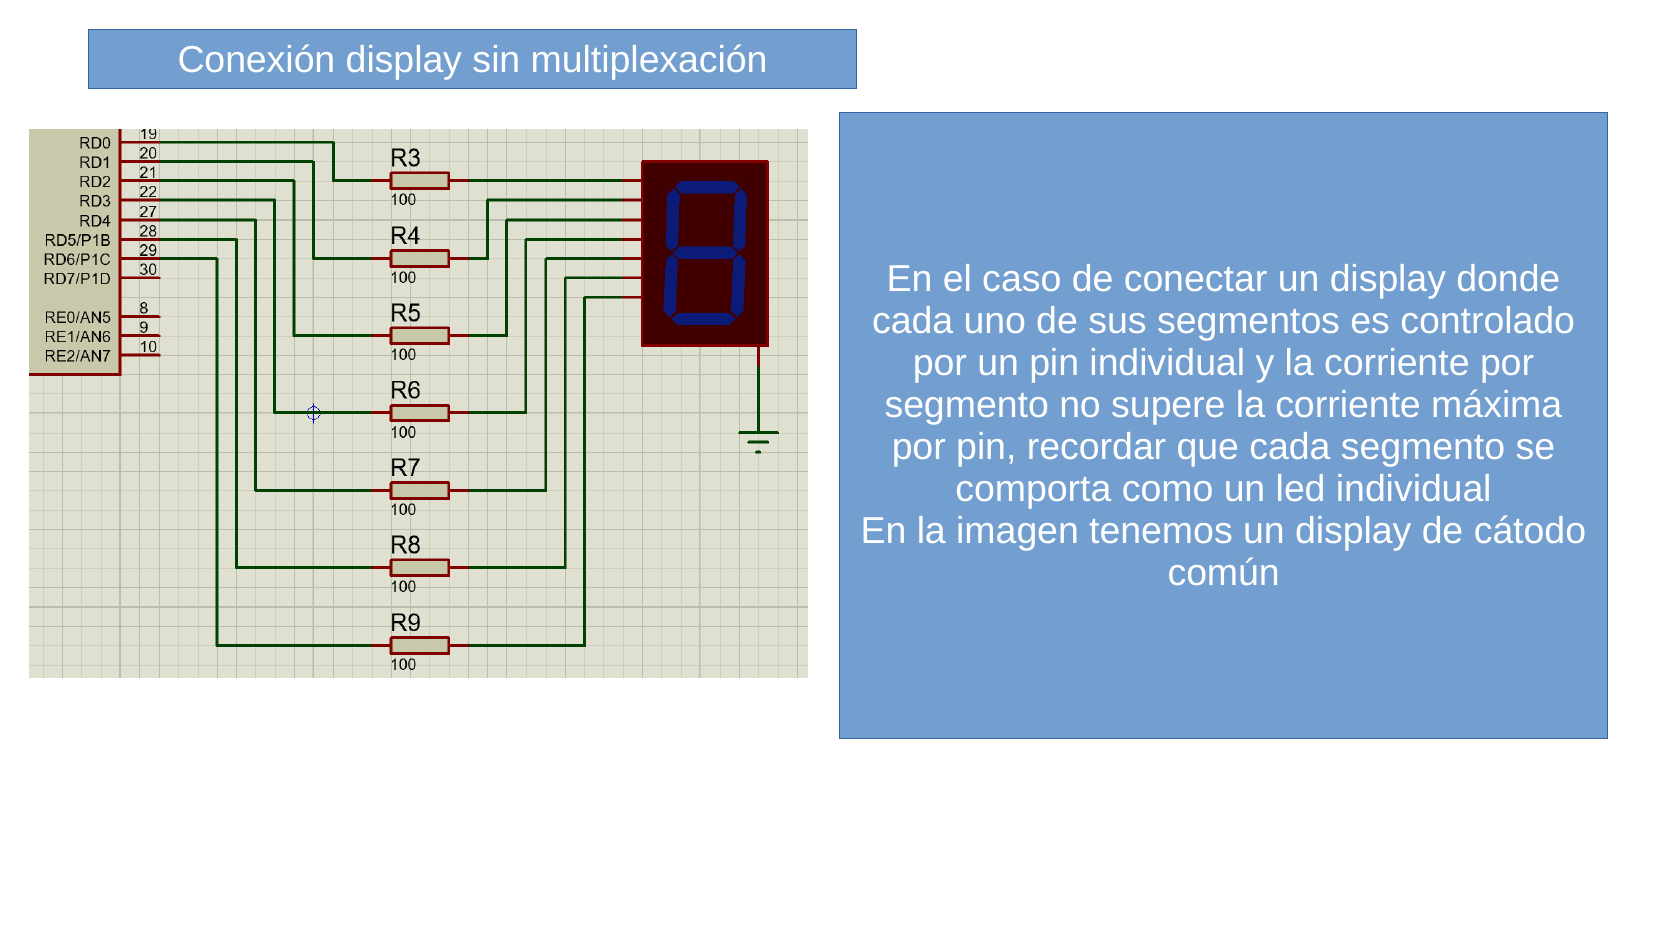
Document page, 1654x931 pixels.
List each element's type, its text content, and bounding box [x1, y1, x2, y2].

picture [29, 129, 808, 678]
text_box Conexión display sin multiplexación [88, 29, 857, 89]
text_box En el caso de conectar un display donde cada uno de sus segmentos es controlado por un pin individual y la corriente por segmento no supere la corriente máxima por pin, recordar que cada segmento se comporta como un led individual En la imagen tenemos un display de cátodo común [839, 112, 1608, 739]
